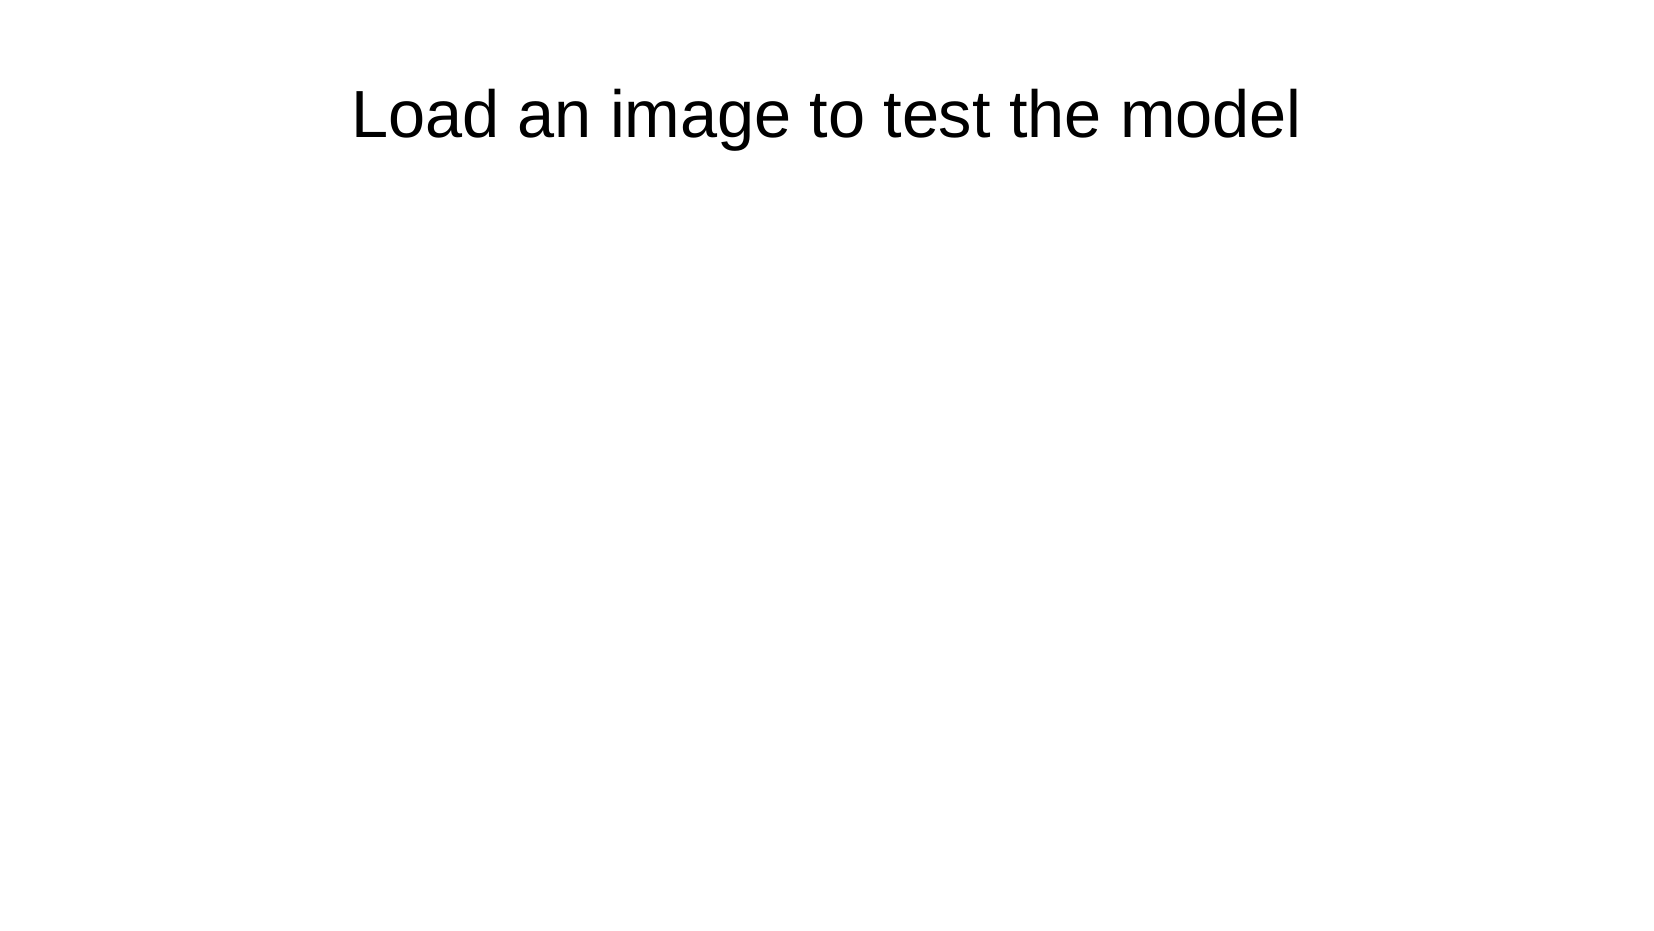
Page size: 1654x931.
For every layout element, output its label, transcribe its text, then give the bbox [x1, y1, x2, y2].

title Load an image to test the model [82, 37, 1571, 193]
